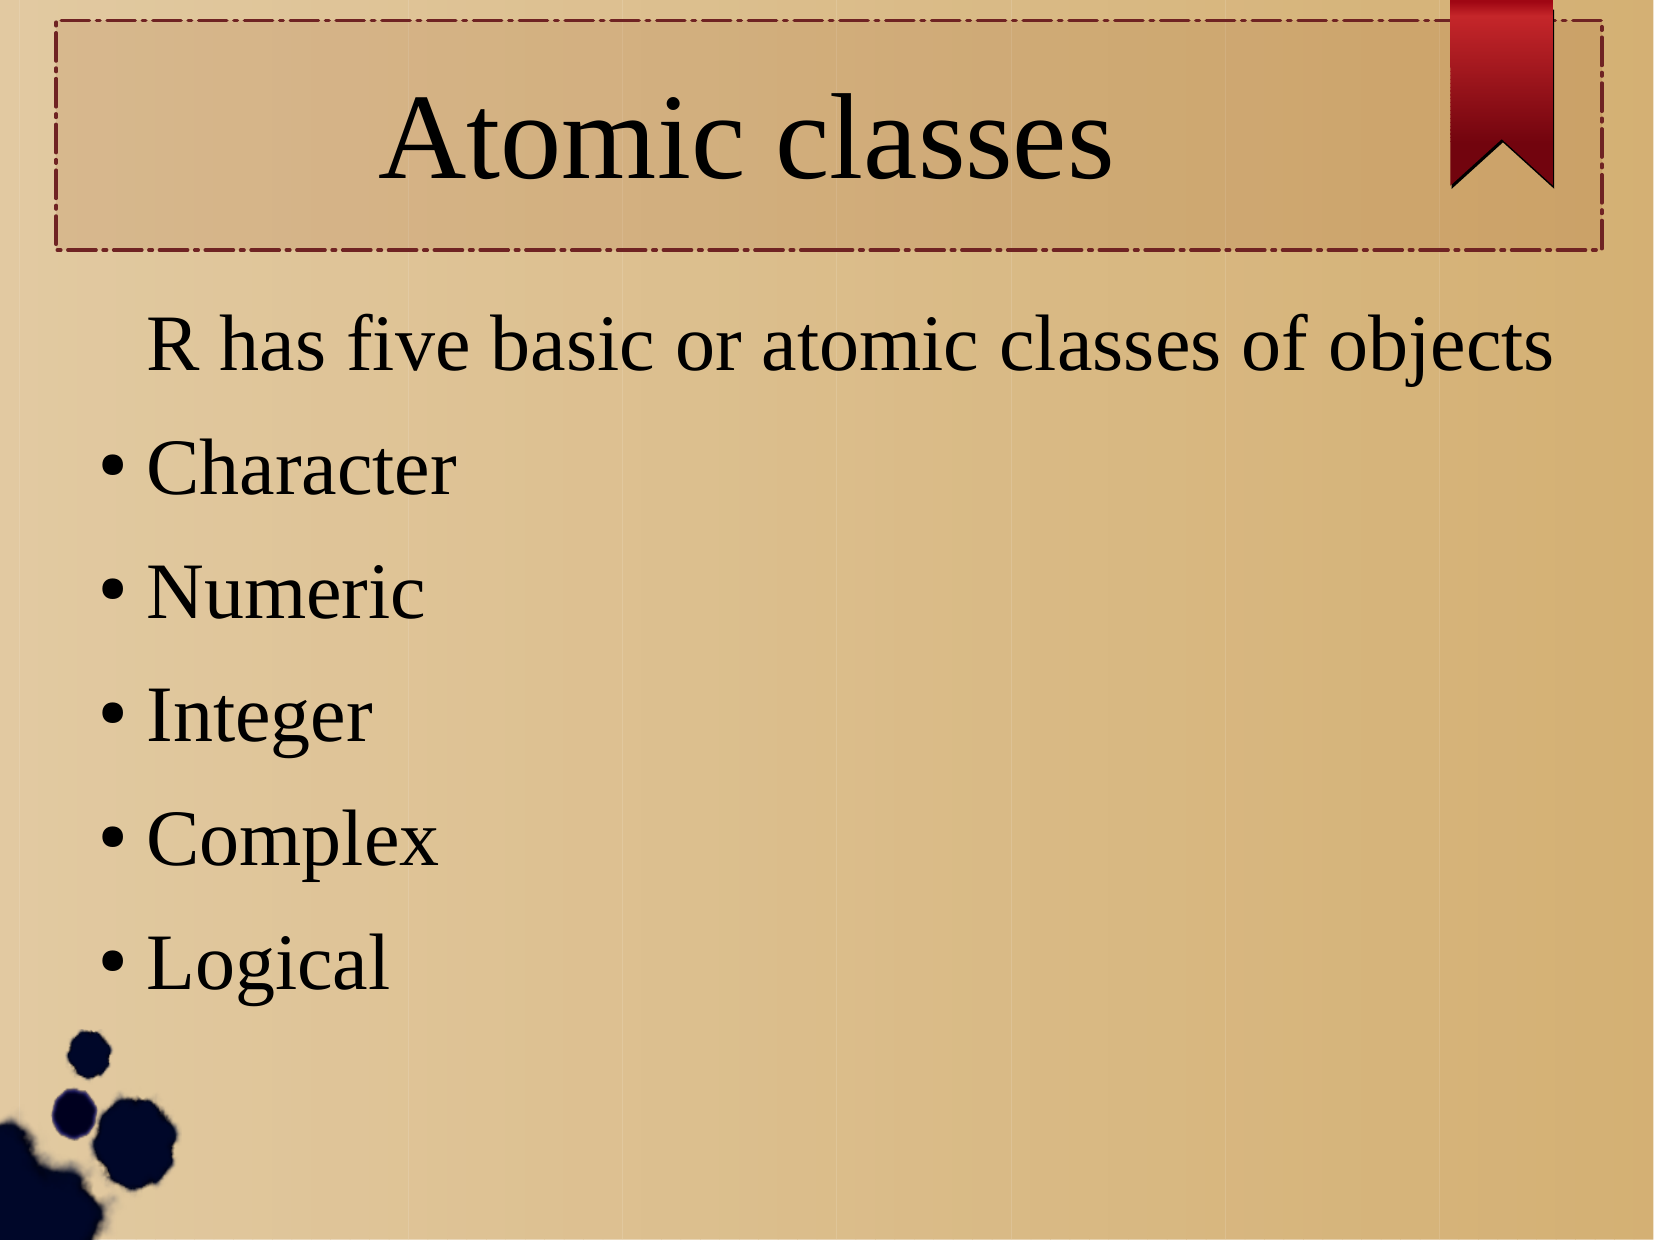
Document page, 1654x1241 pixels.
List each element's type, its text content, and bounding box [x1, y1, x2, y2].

list R has five basic or atomic classes of objects Character Numeric Integer Complex Logical [82, 299, 1571, 1019]
title Atomic classes [82, 47, 1412, 229]
